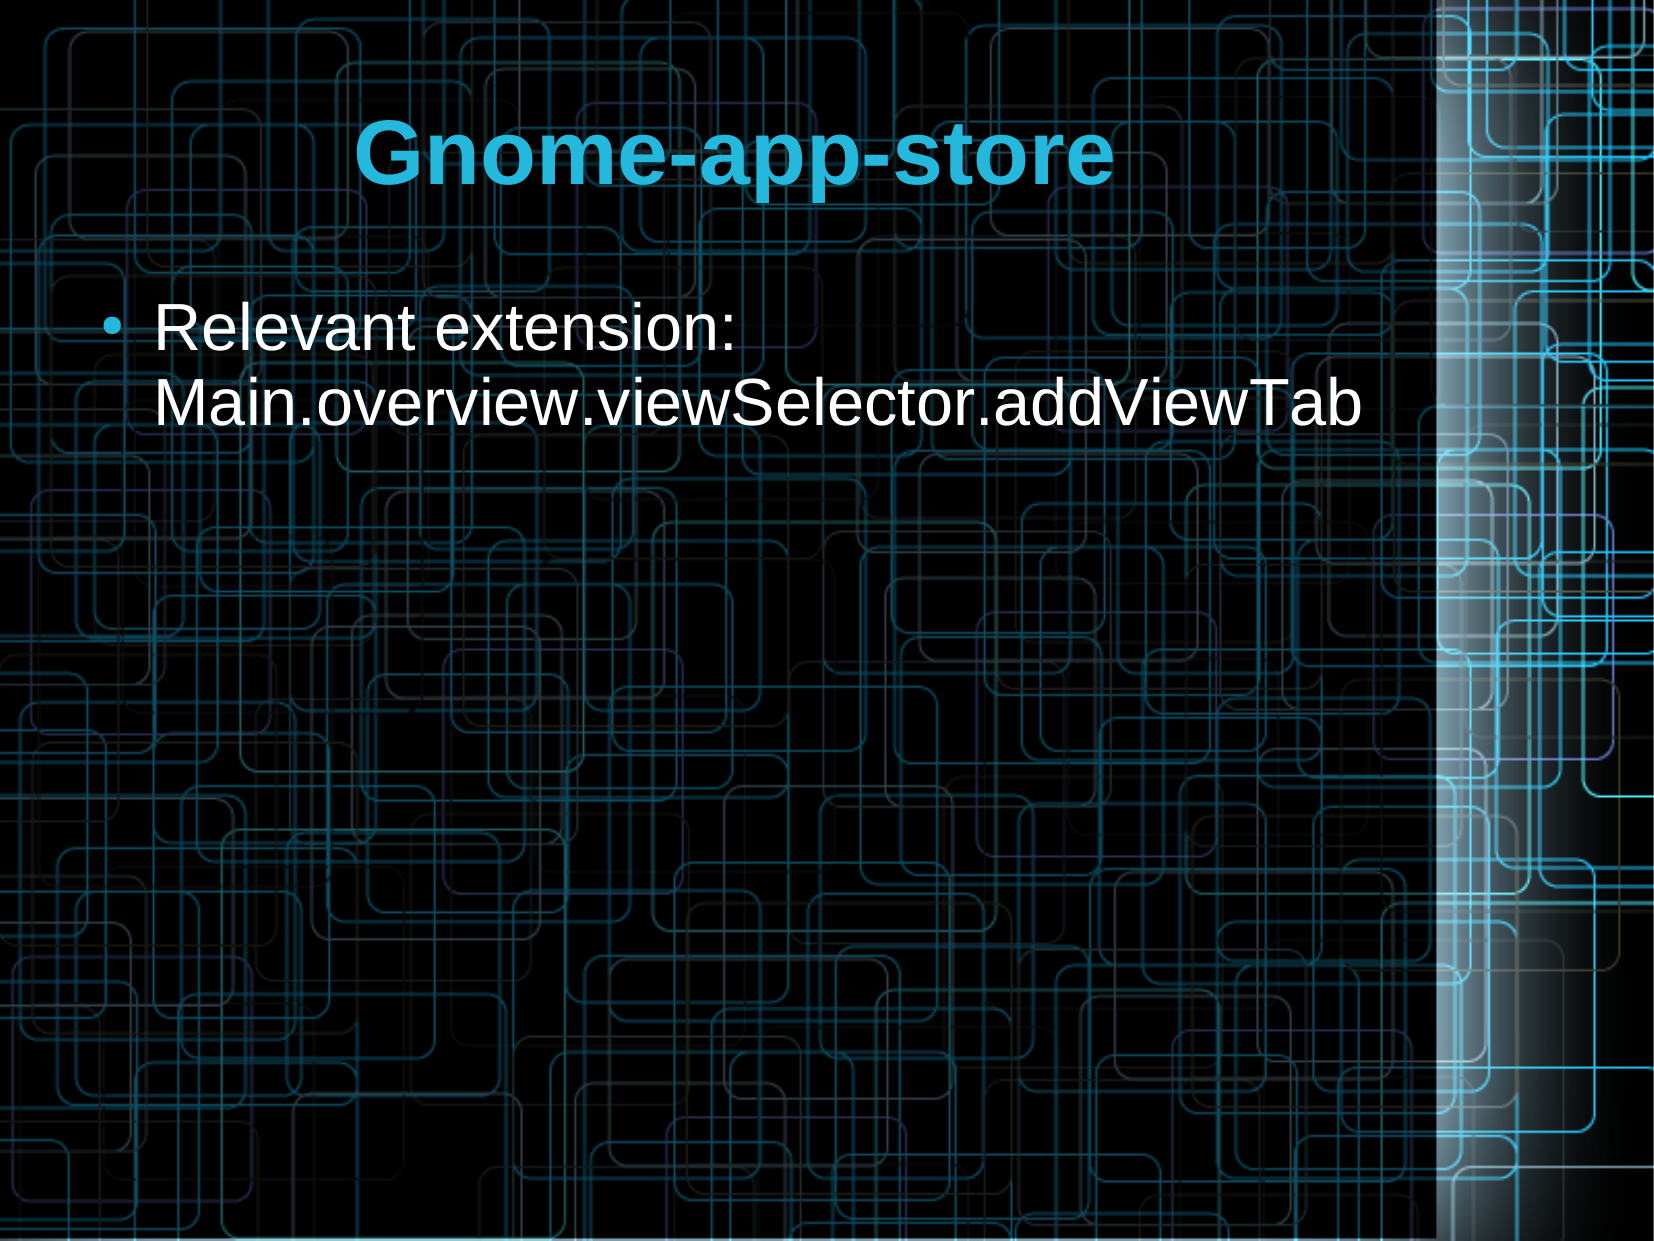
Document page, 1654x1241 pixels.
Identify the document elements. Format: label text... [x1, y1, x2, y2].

title Gnome-app-store [82, 49, 1388, 257]
list Relevant extension: Main.overview.viewSelector.addViewTab [82, 290, 1388, 1109]
picture [0, 0, 1654, 1241]
